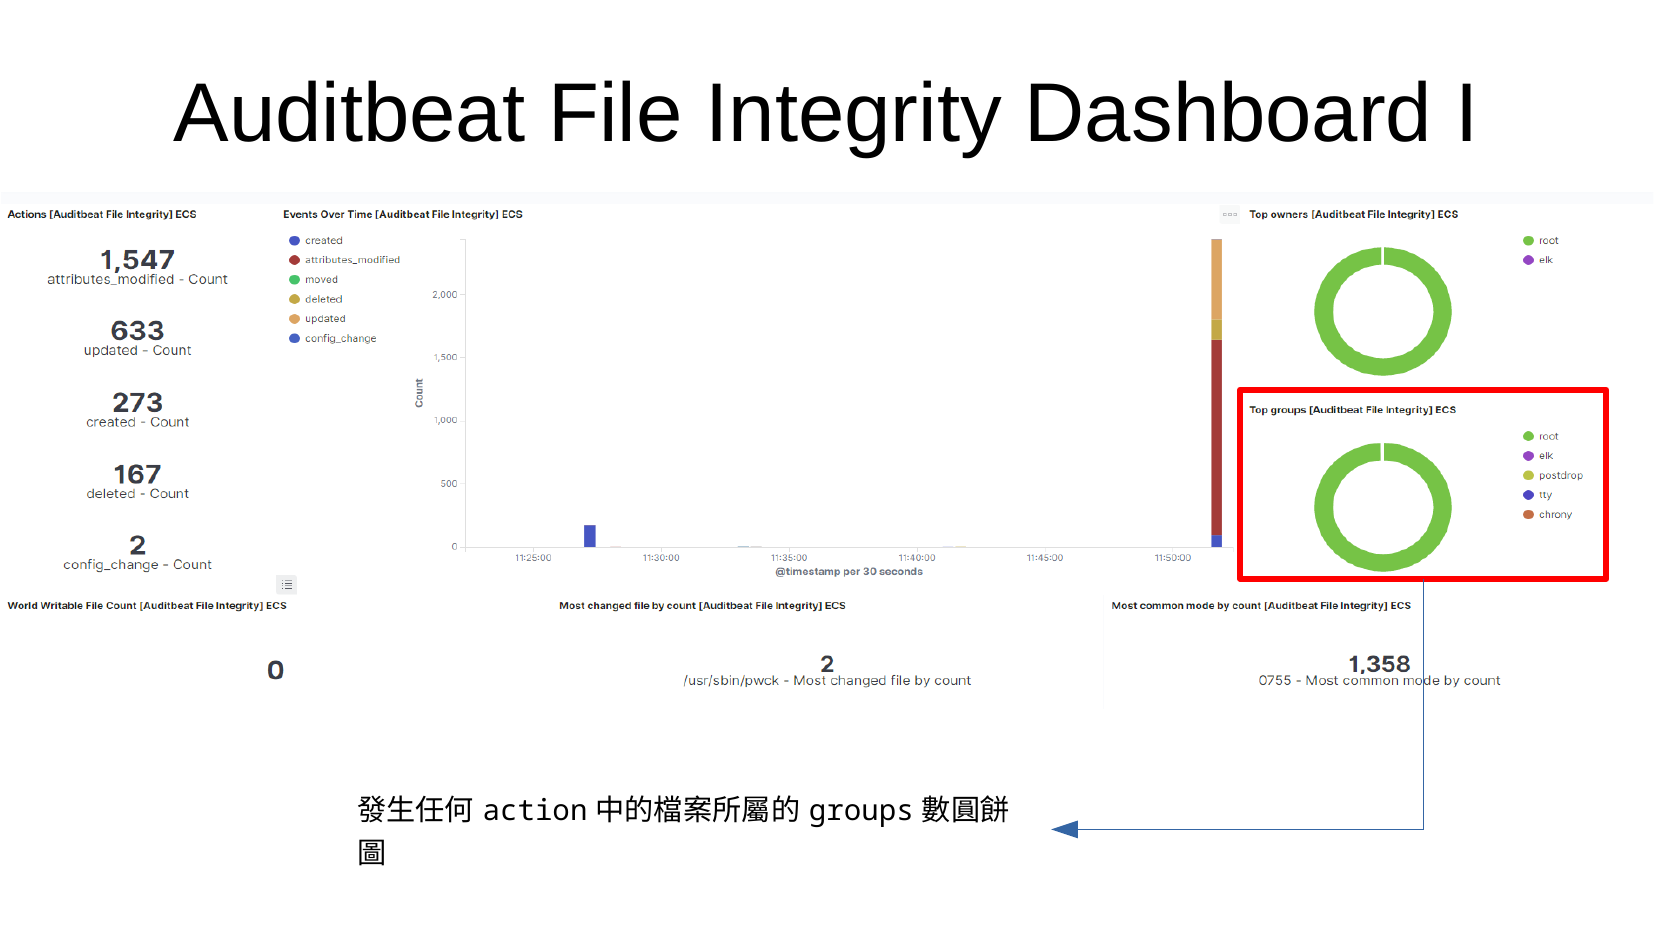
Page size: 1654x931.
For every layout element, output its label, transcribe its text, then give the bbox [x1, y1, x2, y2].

text_box Auditbeat File Integrity Dashboard I [85, 59, 1568, 192]
text_box 發生任何action中的檔案所屬的groups數圓餅圖 [342, 779, 1052, 839]
picture [1243, 393, 1603, 576]
picture [1, 192, 1654, 709]
